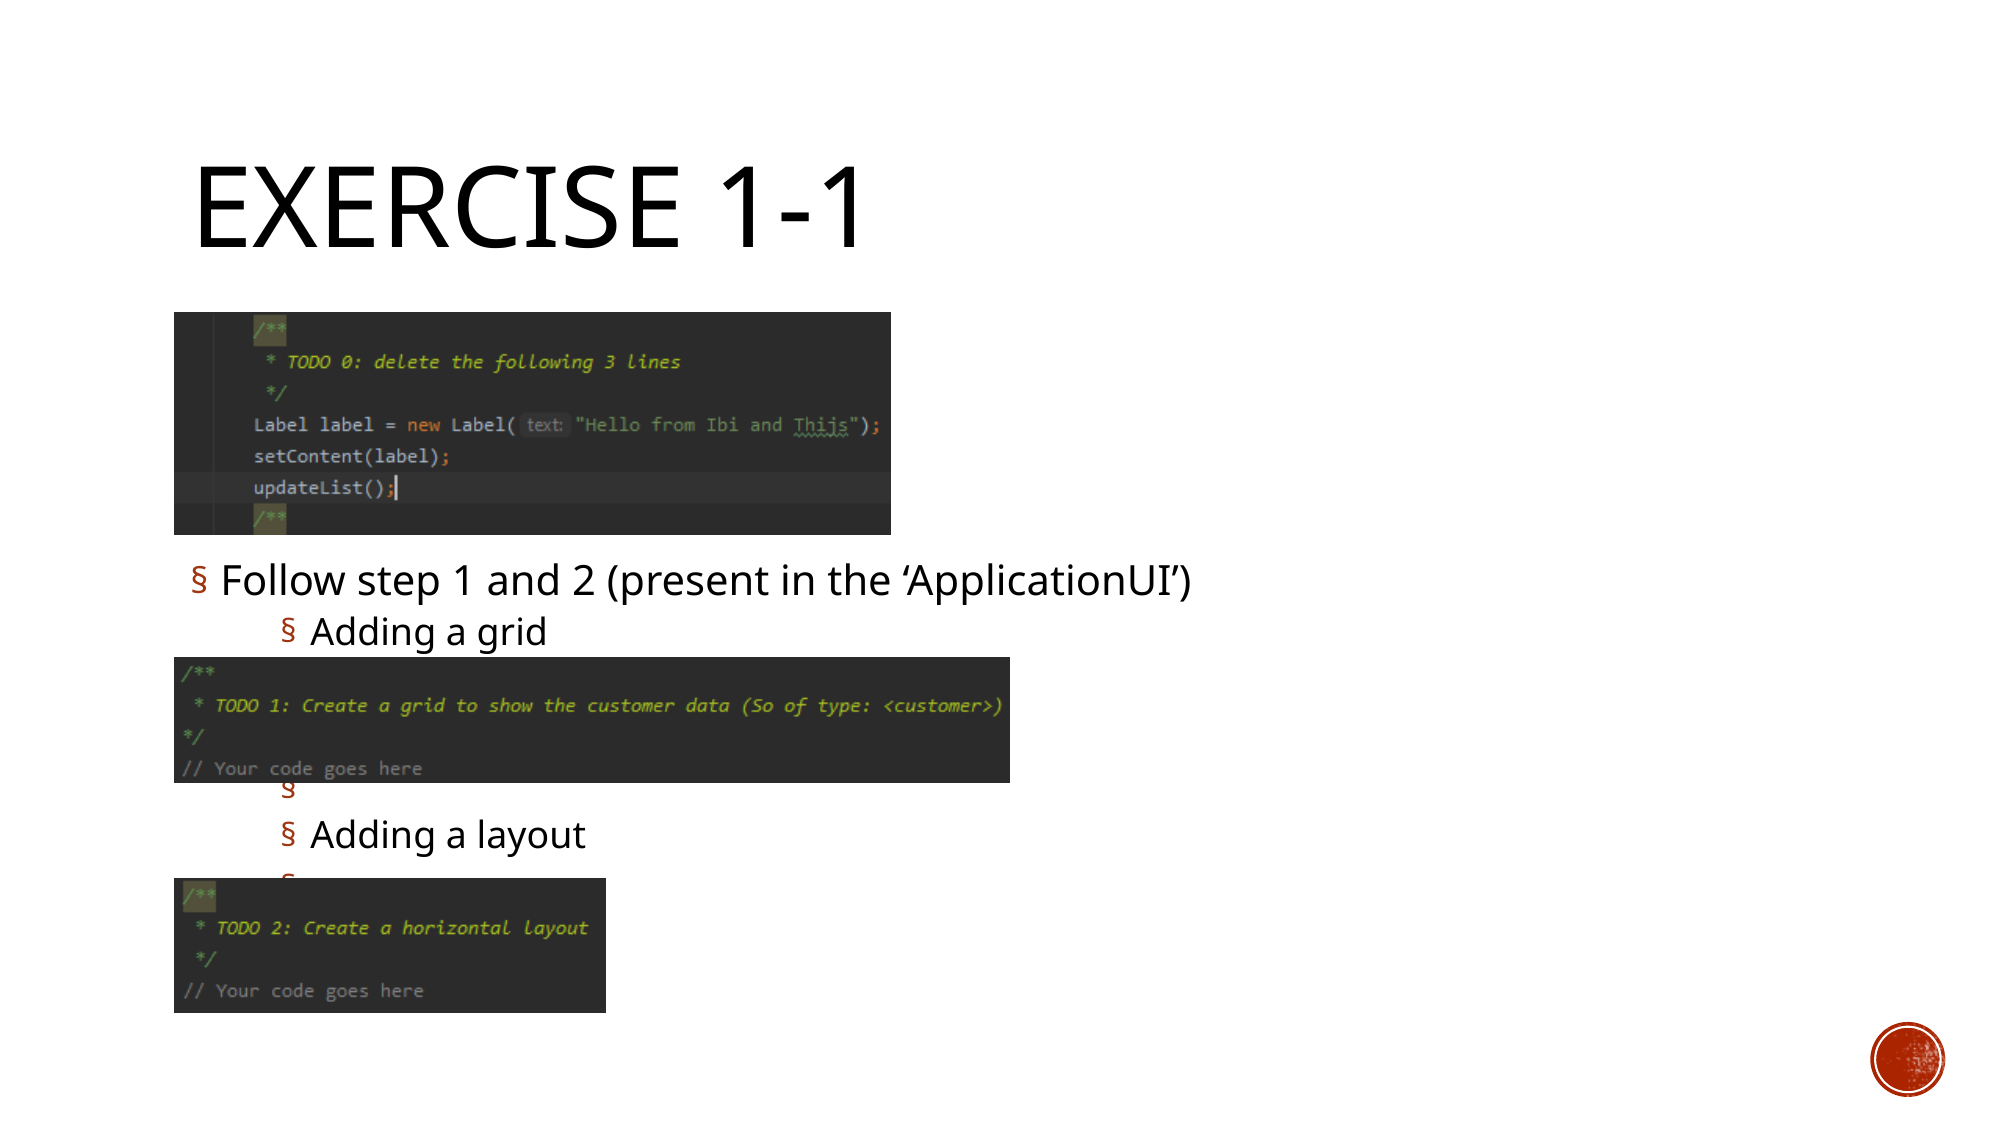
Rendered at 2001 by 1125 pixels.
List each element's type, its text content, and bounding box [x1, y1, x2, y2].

picture [174, 312, 891, 535]
title Exercise 1-1 [175, 79, 1826, 344]
list Follow step 1 and 2 (present in the ‘ApplicationUI’) Adding a grid Adding a layout [175, 551, 1826, 1013]
picture [174, 878, 606, 1013]
picture [174, 657, 1010, 783]
